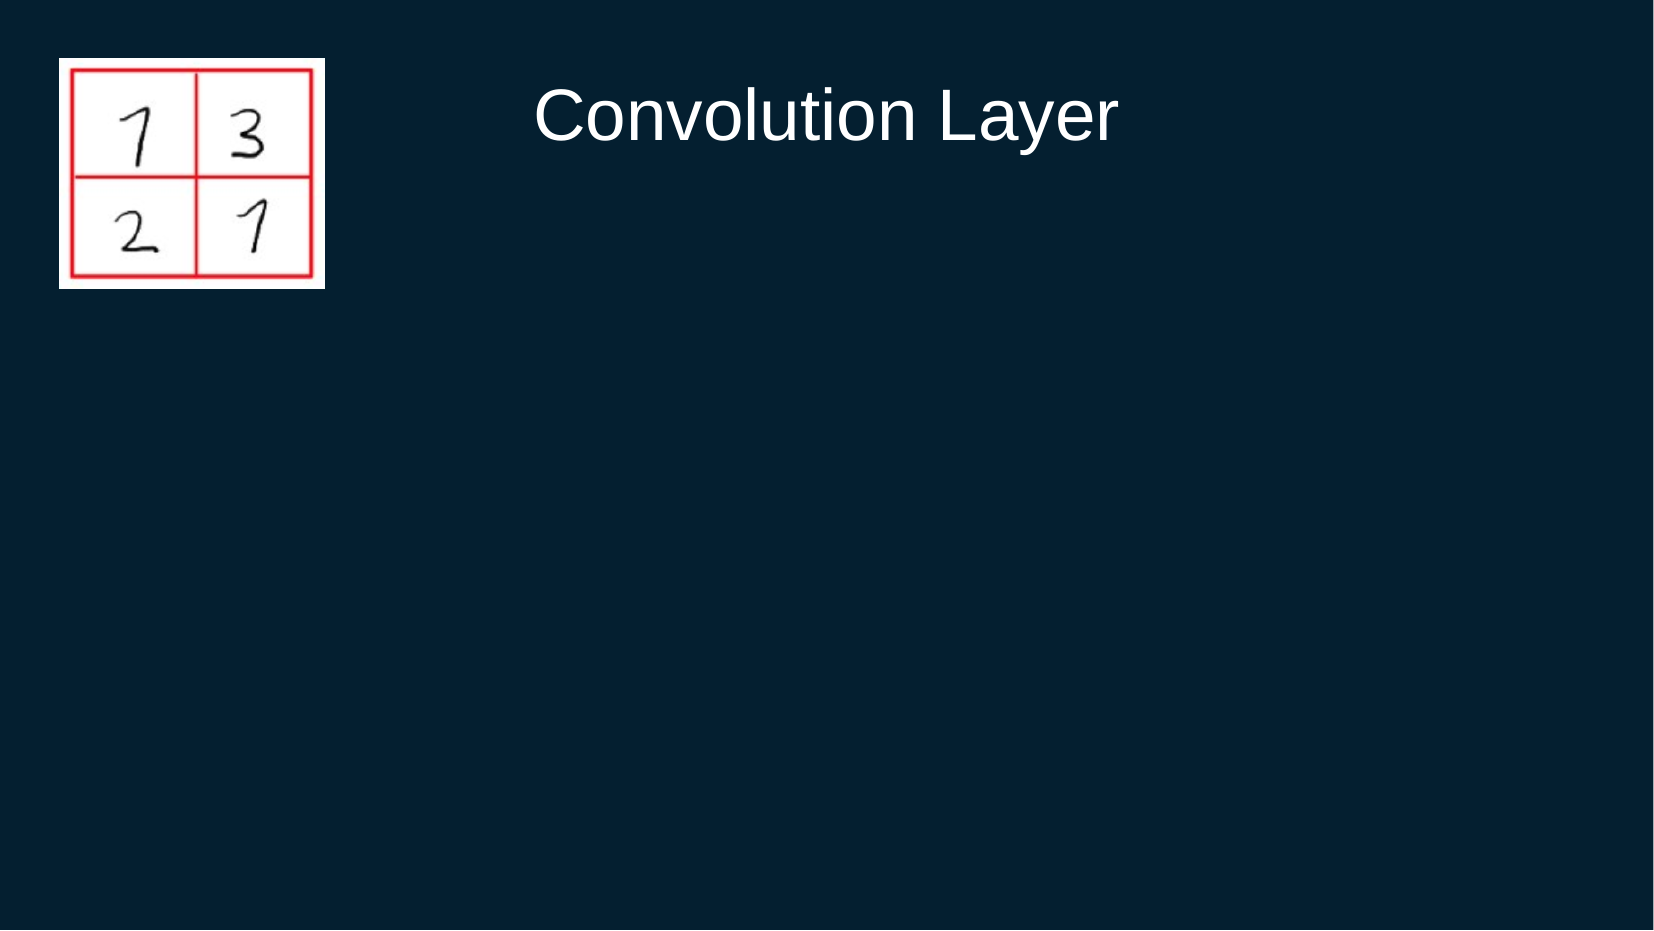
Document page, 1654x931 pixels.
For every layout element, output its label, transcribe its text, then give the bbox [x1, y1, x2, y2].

picture [59, 58, 325, 289]
title Convolution Layer [82, 37, 1571, 193]
